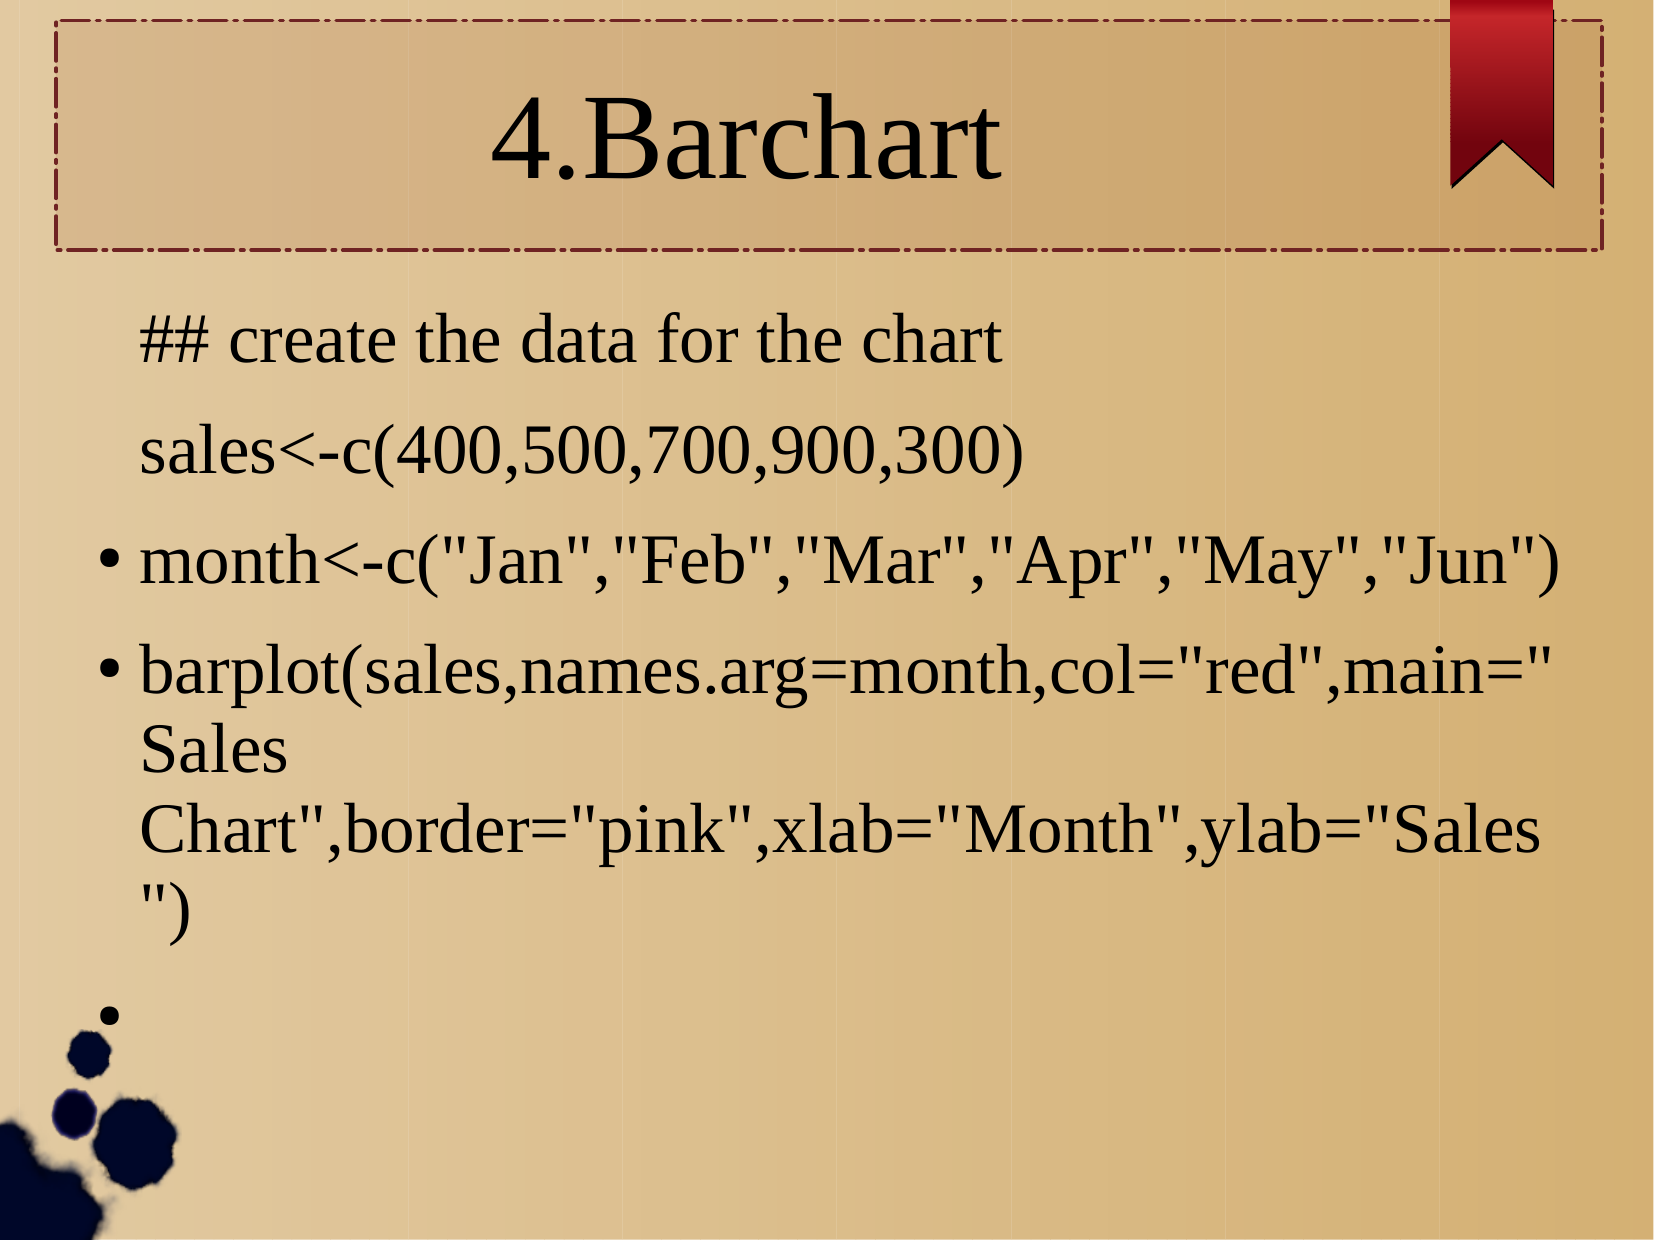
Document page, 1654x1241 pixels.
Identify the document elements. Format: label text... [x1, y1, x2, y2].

title 4.Barchart [82, 47, 1412, 229]
list ## create the data for the chart sales<-c(400,500,700,900,300) month<-c("Jan","Feb","Mar","Apr","May","Jun") barplot(sales,names.arg=month,col="red",main="Sales Chart",border="pink",xlab="Month",ylab="Sales") [82, 299, 1571, 1019]
